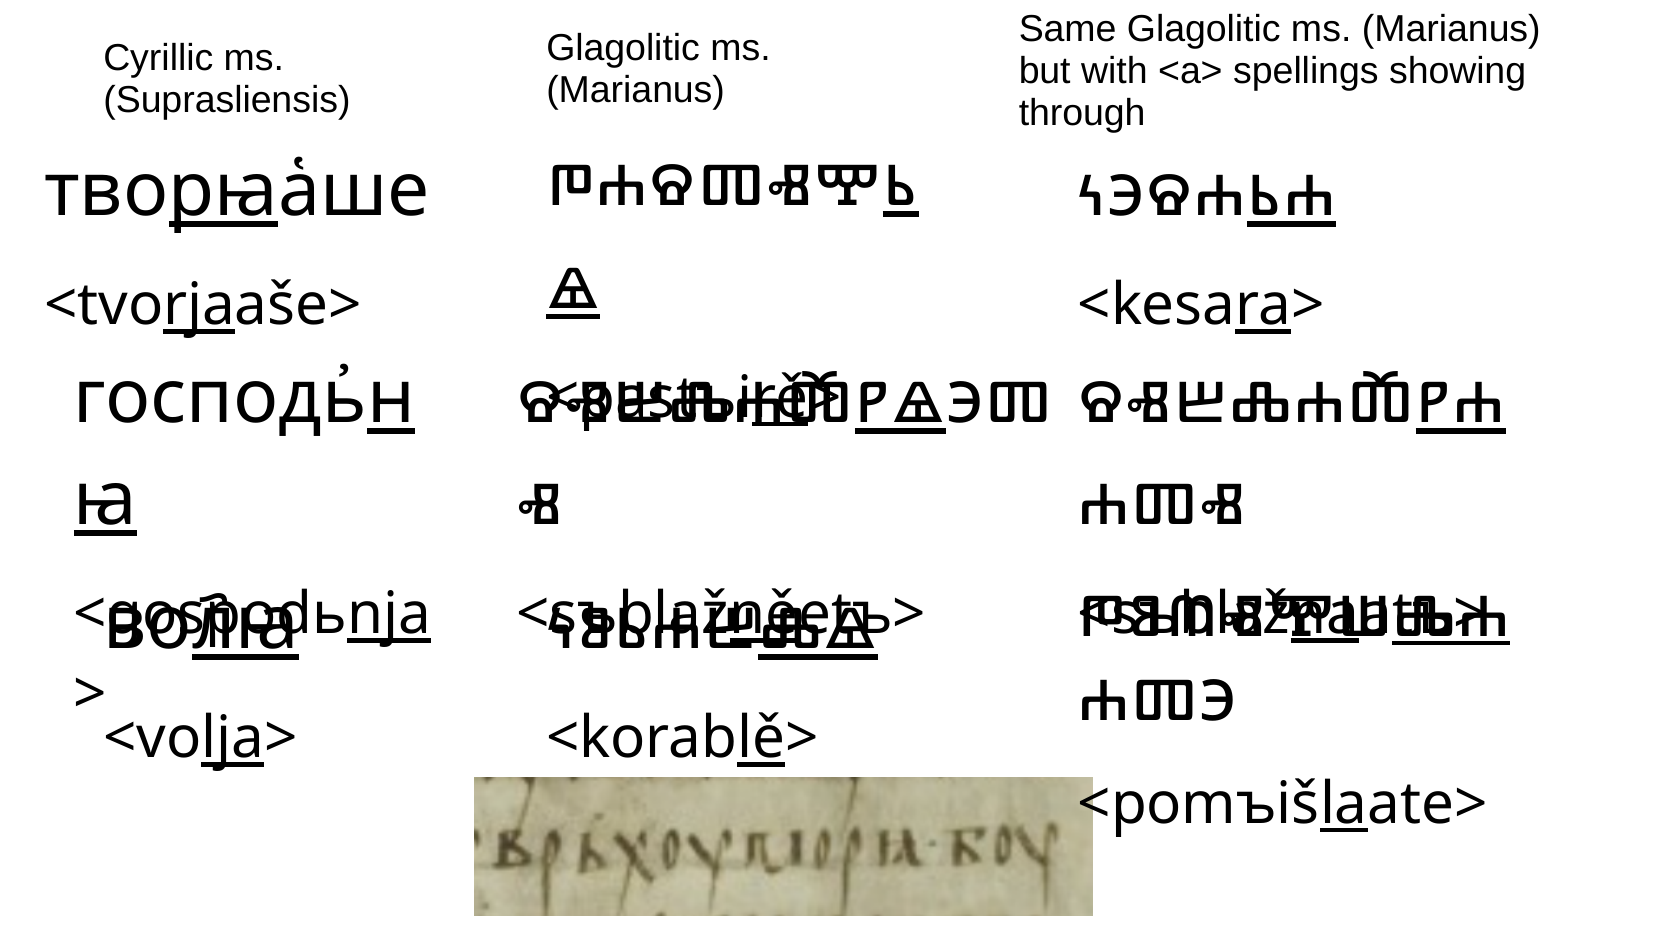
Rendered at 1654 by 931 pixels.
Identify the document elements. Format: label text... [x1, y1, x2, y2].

text_box ⱂⰰⱄⱅⱏⰹⱃⱑ <pastъirě> [531, 118, 975, 319]
text_box творꙗа҅ше <tvorjaaše> [29, 128, 502, 329]
text_box ⱄⱏⰱⰾⰰⰶⱀⱑⰵⱅⱏ <sъblažněetъ> [501, 334, 1062, 535]
text_box ⰽⰵⱄⰰⱃⰰ <kesara> [1062, 178, 1477, 329]
text_box ⰽⱁⱃⰰⰱⰾⱑ <korablě> [531, 561, 975, 768]
text_box Cyrillic ms. (Suprasliensis) [88, 29, 384, 129]
picture [474, 777, 1093, 916]
text_box господь҆нꙗ <gospodьnja> [59, 334, 473, 615]
text_box ⱂⱁⰿⱏⰹⱎⰾⰰⰰⱅⰵ <pomъišlaate> [1062, 561, 1565, 768]
picture [1086, 799, 1093, 805]
text_box ⱄⱏⰱⰾⰰⰶⱀⰰⰰⱅⱏ <sъblažnaatъ> [1062, 334, 1565, 542]
text_box Same Glagolitic ms. (Marianus) but with <a> spellings showing through [1003, 0, 1595, 178]
text_box вол҄ꙗ <volja> [88, 615, 355, 768]
text_box Glagolitic ms. (Marianus) [531, 19, 827, 119]
